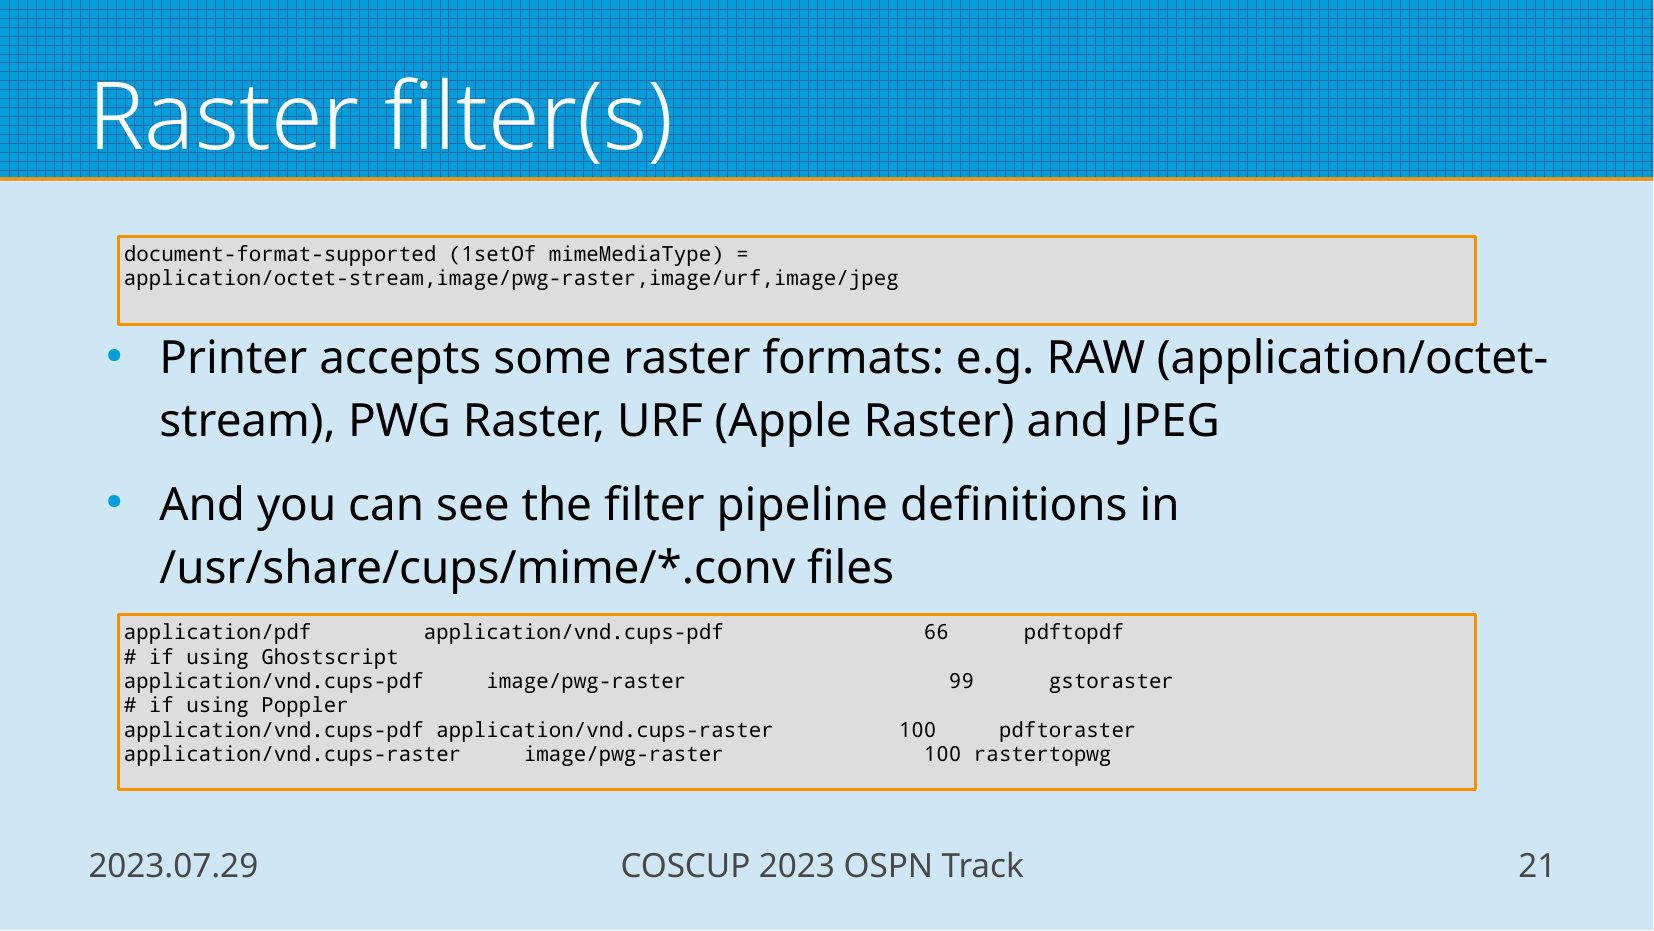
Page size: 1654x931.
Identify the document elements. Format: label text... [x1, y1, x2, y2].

list Printer accepts some raster formats: e.g. RAW (application/octet-stream), PWG Raster, URF (Apple Raster) and JPEG And you can see the filter pipeline definitions in /usr/share/cups/mime/*.conv files [88, 324, 1565, 813]
title Raster filter(s) [88, 14, 1565, 178]
text_box document-format-supported (1setOf mimeMediaType) = application/octet-stream,image/pwg-raster,image/urf,image/jpeg [118, 236, 1476, 325]
text_box application/pdf application/vnd.cups-pdf 66 pdftopdf # if using Ghostscript application/vnd.cups-pdf image/pwg-raster 99 gstoraster # if using Poppler application/vnd.cups-pdf application/vnd.cups-raster 100 pdftoraster application/vnd.cups-raster image/pwg-raster 100 rastertopwg [118, 614, 1476, 790]
